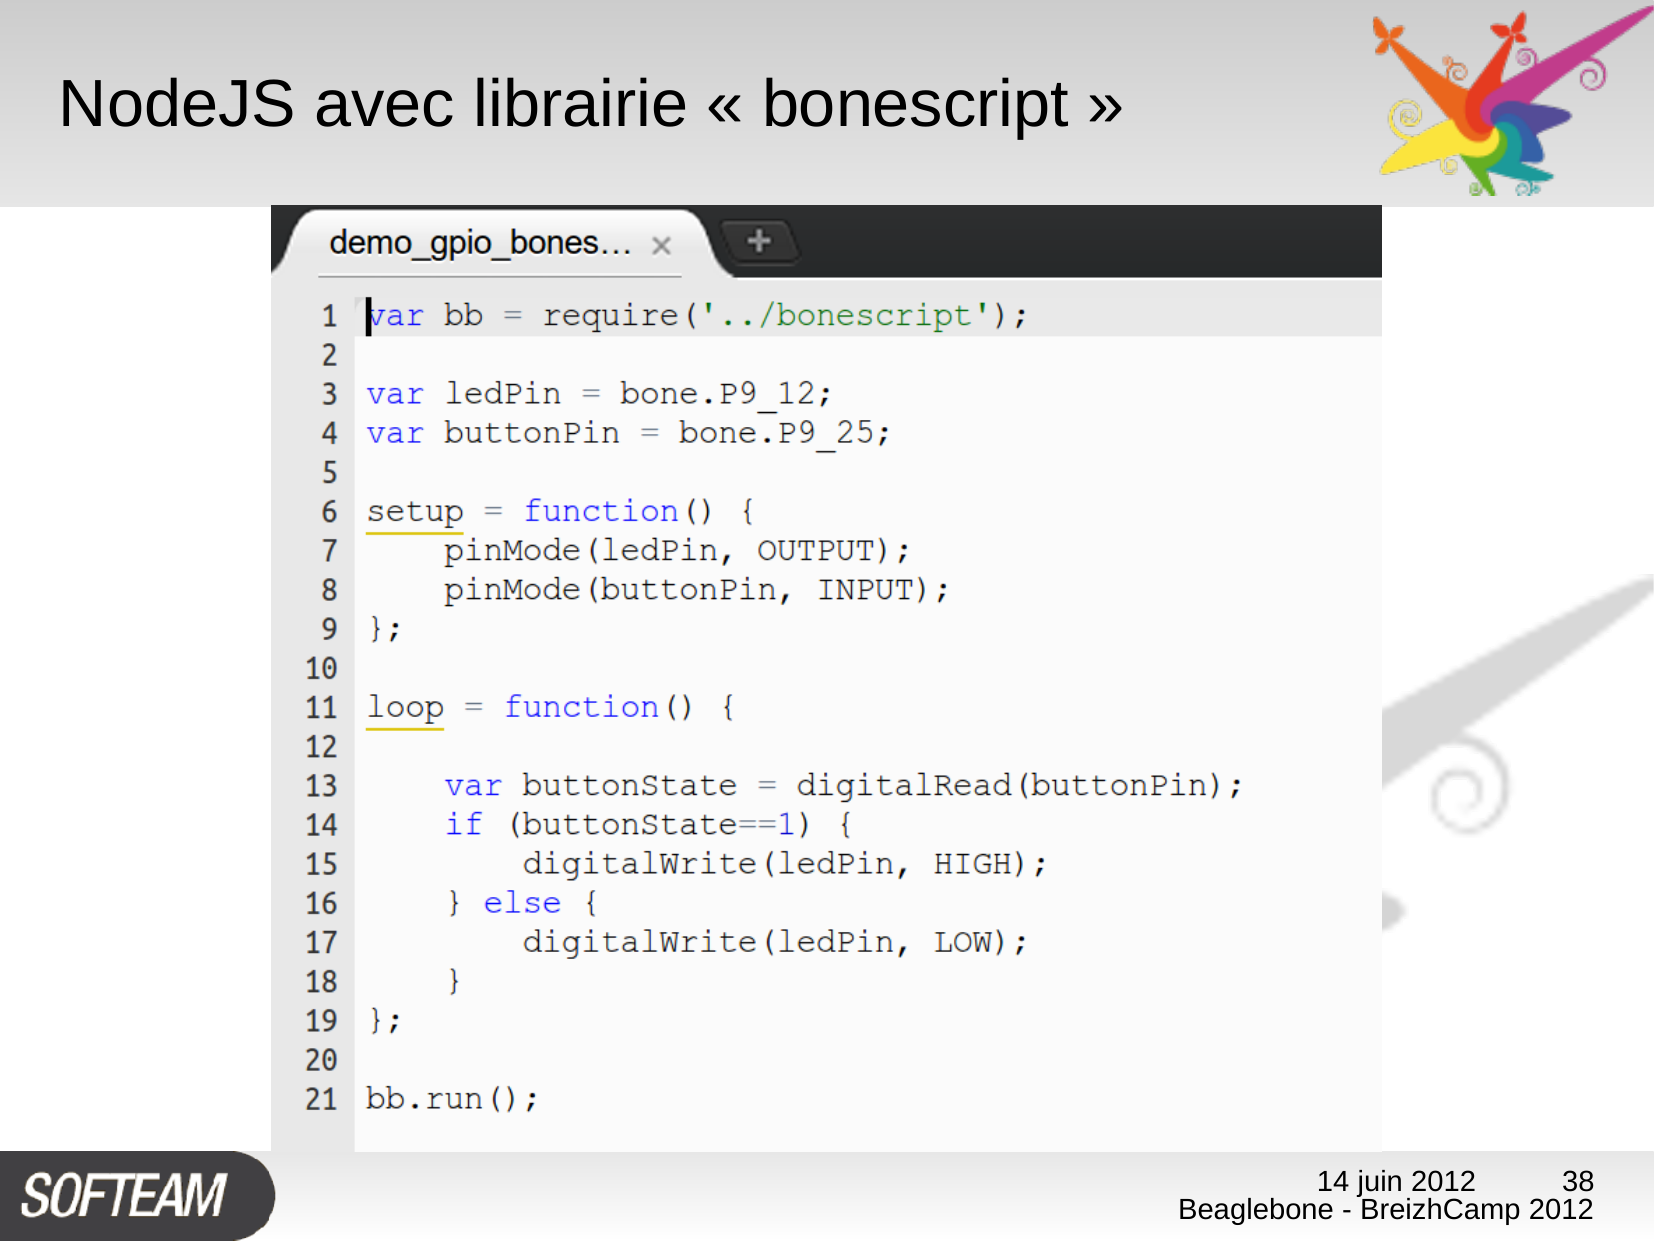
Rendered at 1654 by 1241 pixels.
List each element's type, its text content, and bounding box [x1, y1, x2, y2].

picture [1372, 5, 1654, 196]
title NodeJS avec librairie « bonescript » [59, 29, 1359, 178]
picture [0, 205, 1654, 1241]
